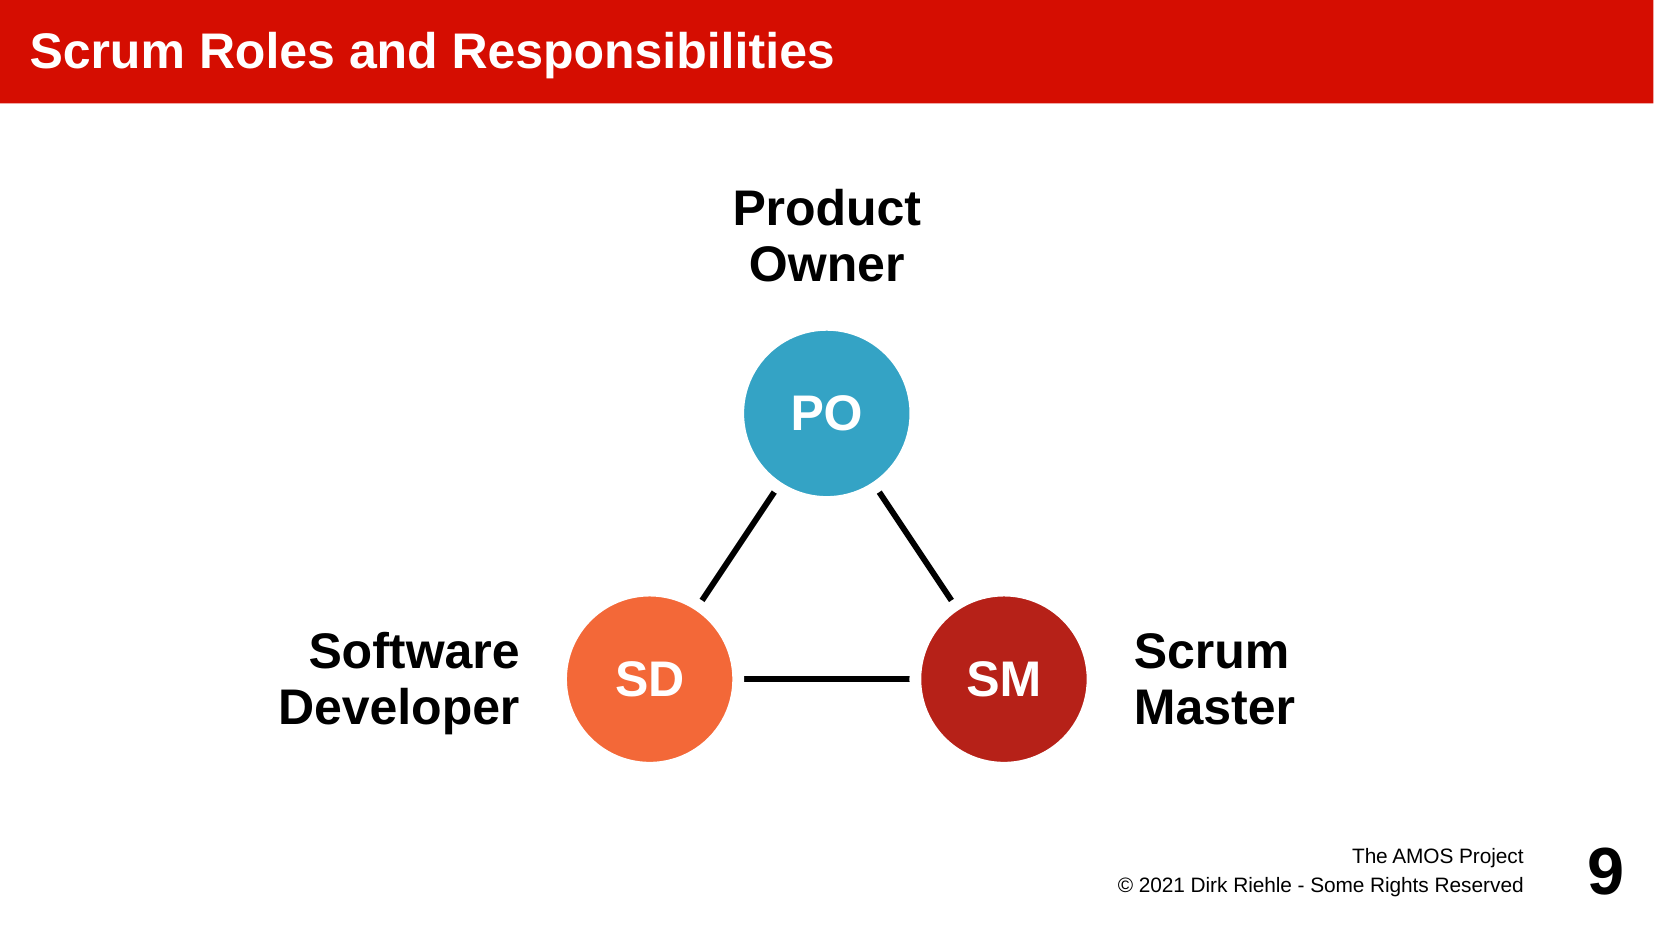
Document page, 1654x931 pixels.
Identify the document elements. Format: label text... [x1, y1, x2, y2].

text_box Product Owner [590, 147, 1063, 325]
text_box PO [738, 325, 916, 503]
text_box SM [915, 590, 1093, 768]
text_box Software Developer [59, 590, 532, 768]
text_box Scrum Master [1122, 590, 1595, 768]
title Scrum Roles and Responsibilities [0, 0, 1654, 104]
text_box SD [561, 590, 739, 768]
